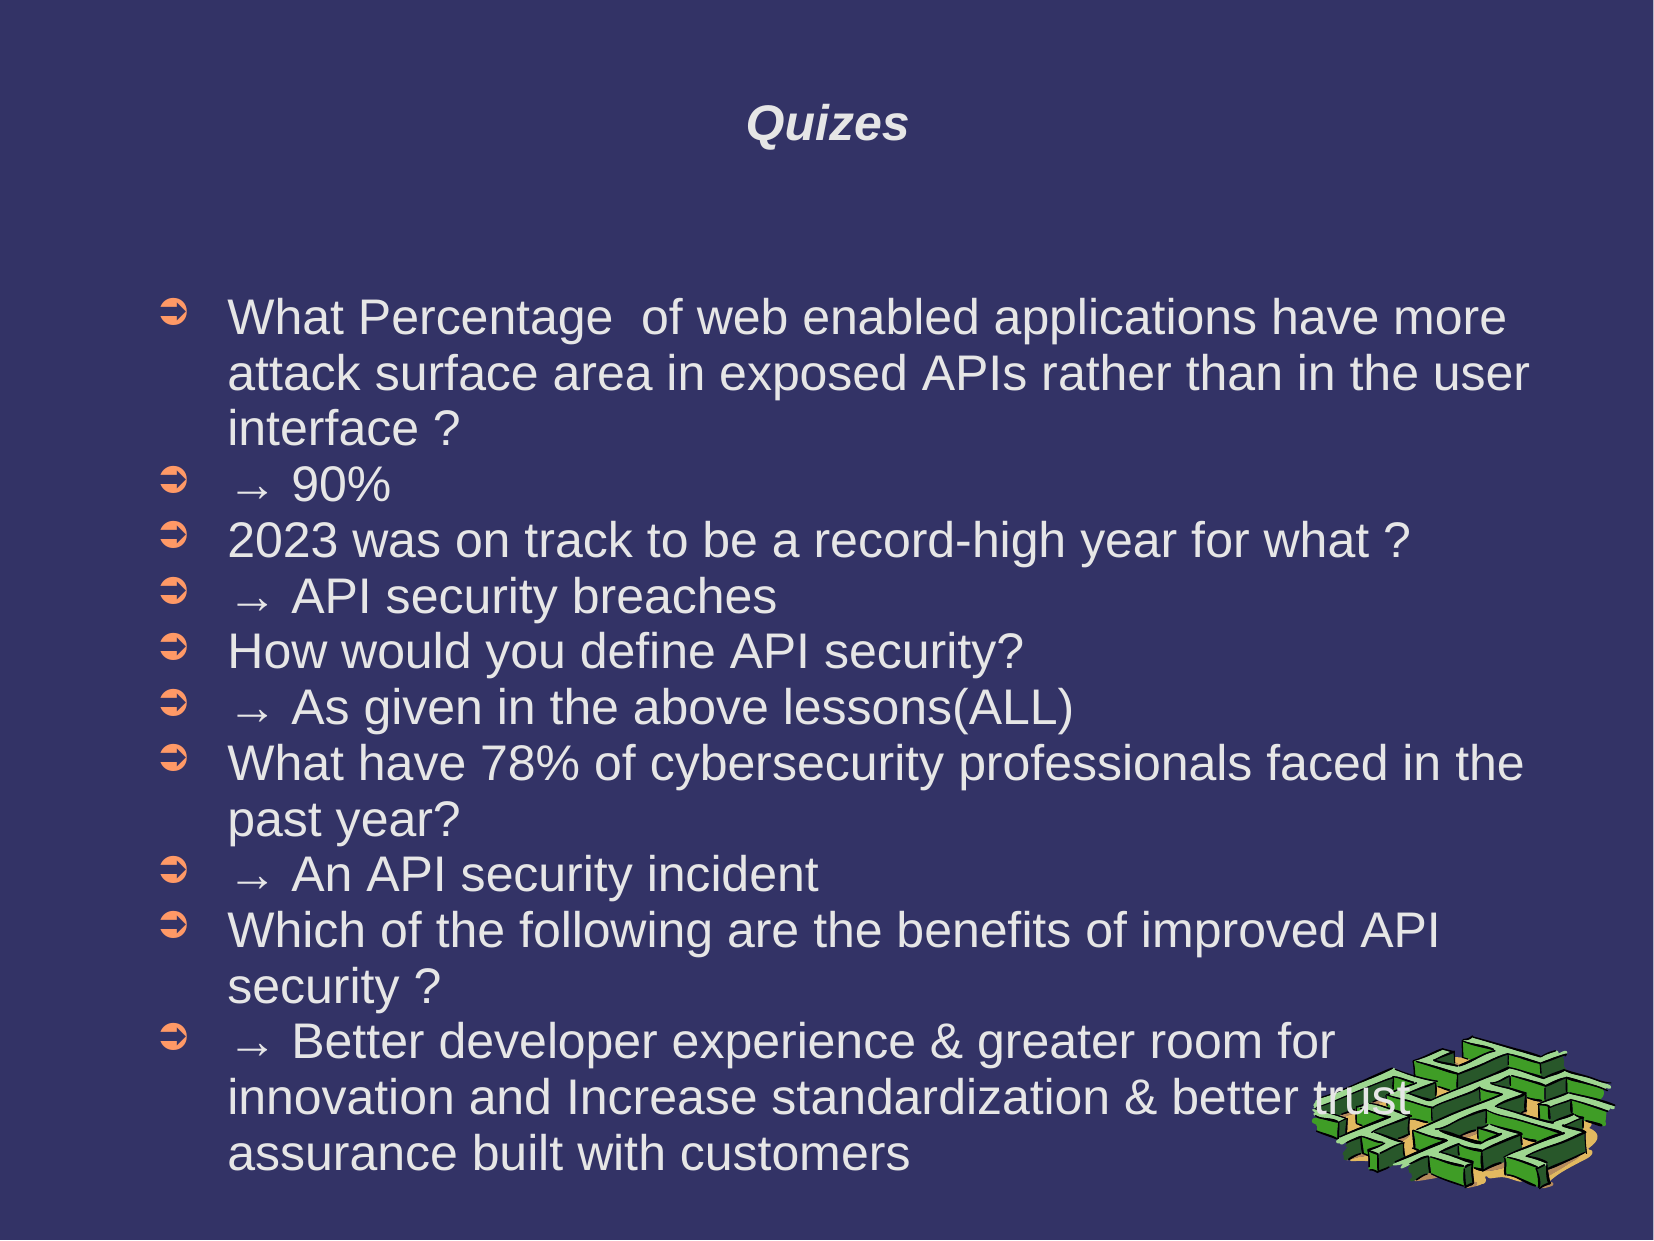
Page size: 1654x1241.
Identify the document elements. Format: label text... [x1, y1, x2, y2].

title Quizes [121, 19, 1534, 227]
list What Percentage of web enabled applications have more attack surface area in exposed APIs rather than in the user interface ? → 90% 2023 was on track to be a record-high year for what ? → API security breaches How would you define API security? → As given in the above lessons(ALL) What have 78% of cybersecurity professionals faced in the past year? → An API security incident Which of the following are the benefits of improved API security ? → Better developer experience & greater room for innovation and Increase standardization & better trust assurance built with customers [144, 289, 1536, 1182]
